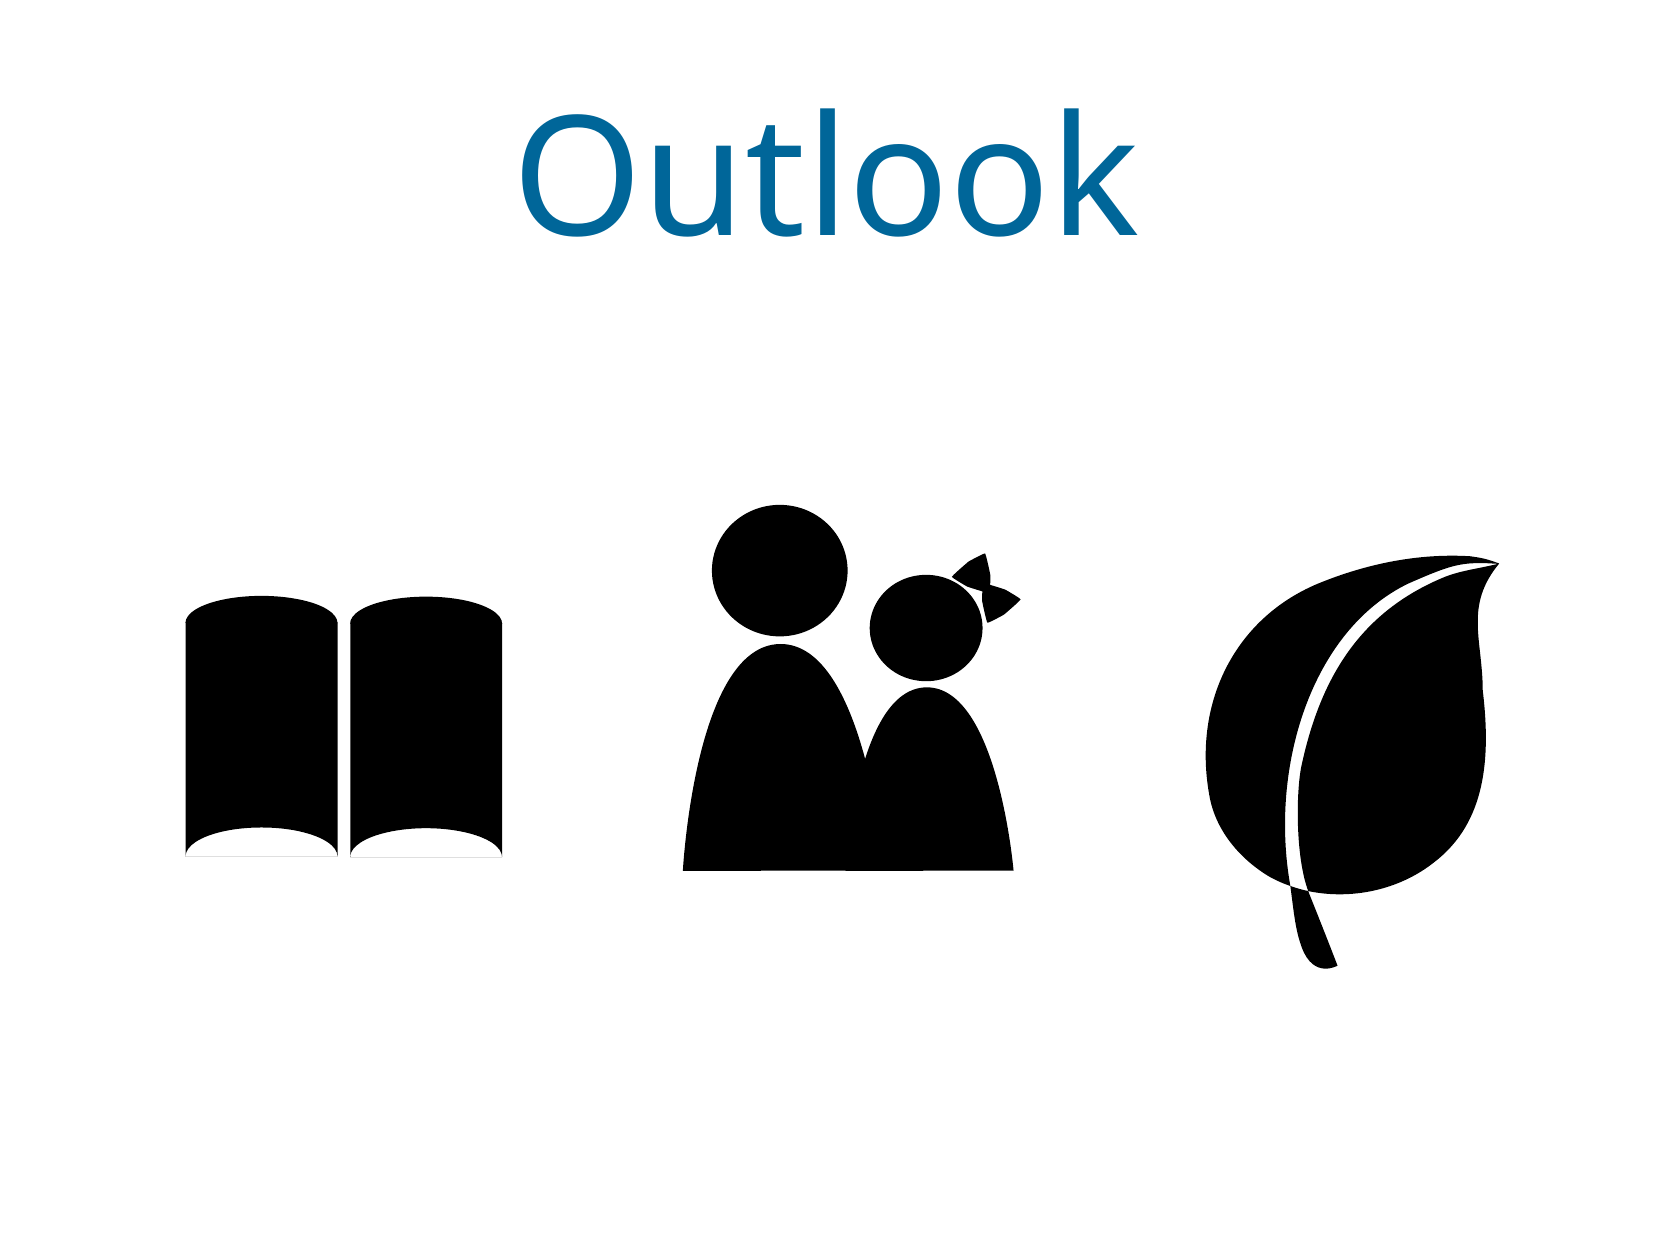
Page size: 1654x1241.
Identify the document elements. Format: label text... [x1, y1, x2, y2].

picture [105, 488, 577, 961]
title Outlook [82, 65, 1571, 276]
picture [578, 413, 1606, 1034]
